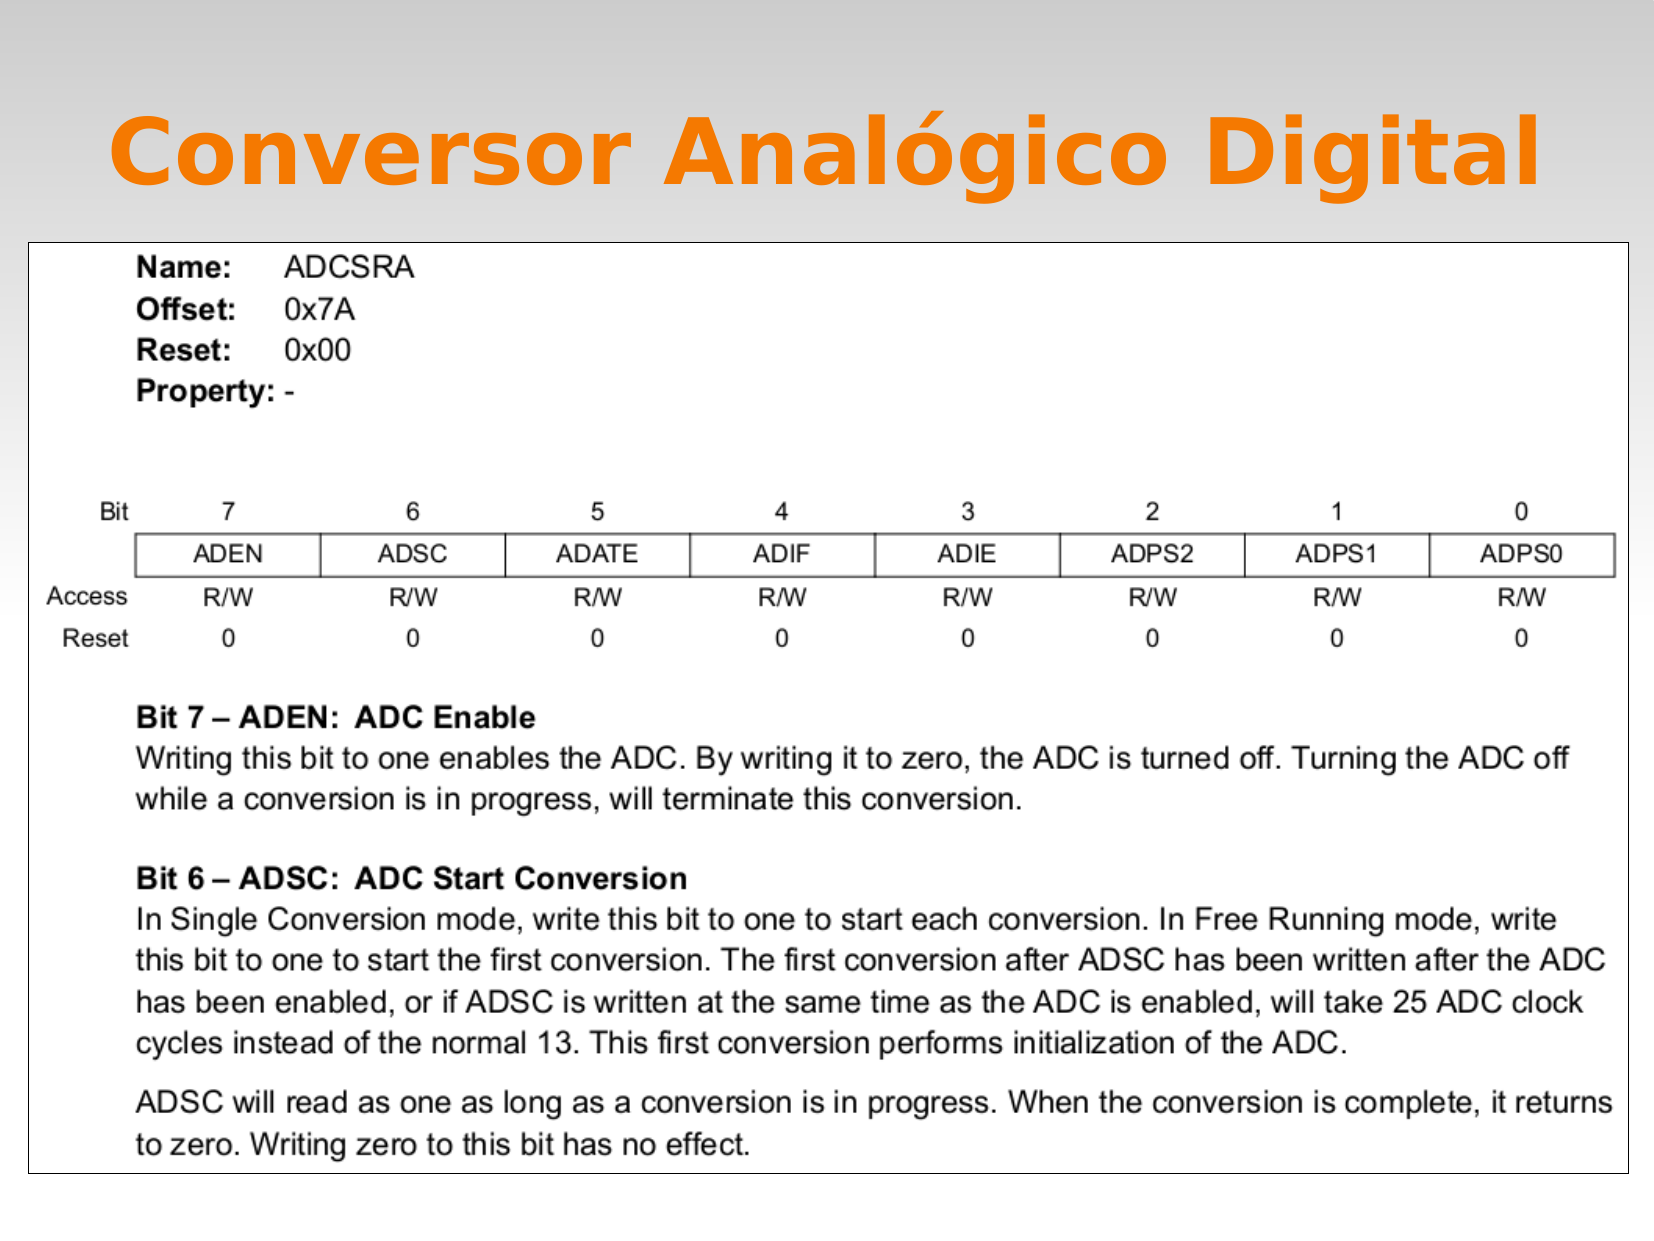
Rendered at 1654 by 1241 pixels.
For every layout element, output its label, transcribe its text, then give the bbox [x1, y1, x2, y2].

title Conversor Analógico Digital [82, 49, 1571, 242]
picture [28, 242, 1629, 1174]
